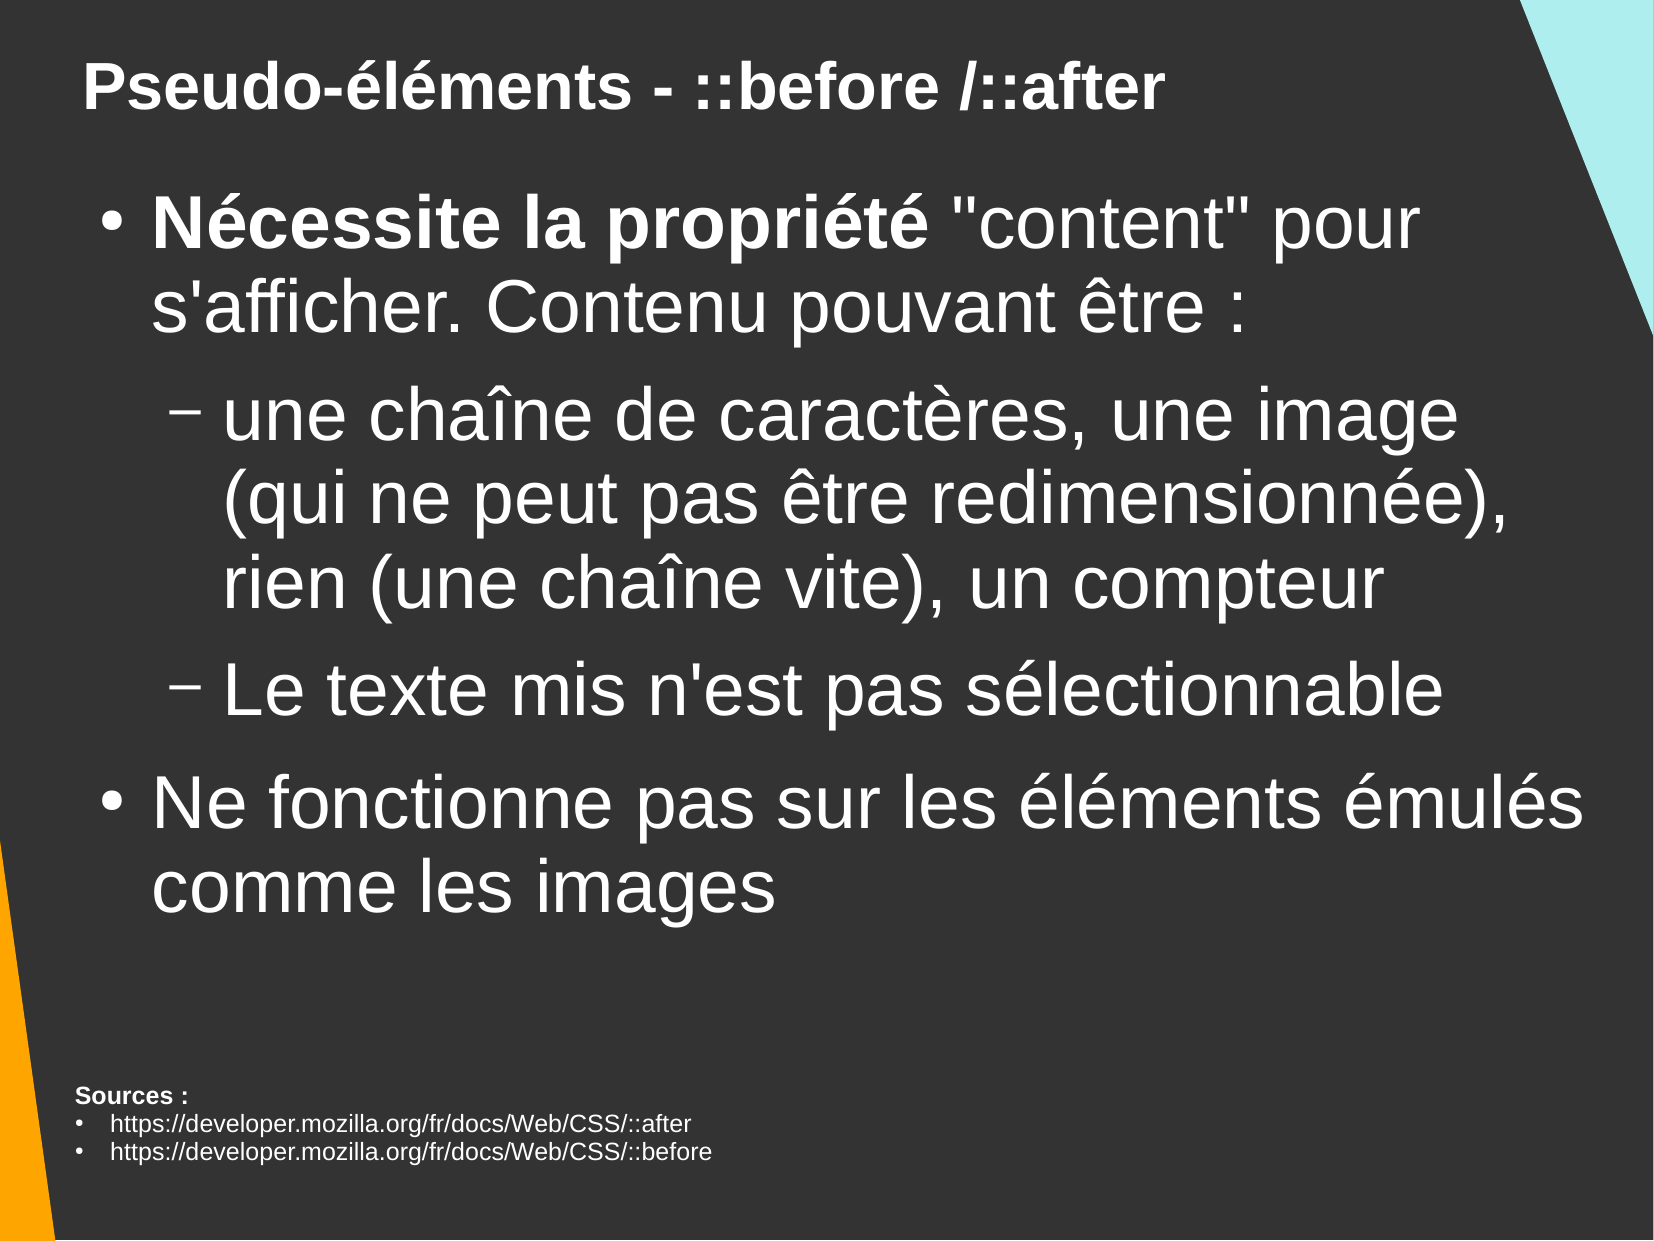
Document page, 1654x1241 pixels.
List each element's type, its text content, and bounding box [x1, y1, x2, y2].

list Nécessite la propriété "content" pour s'afficher. Contenu pouvant être : une chaîne de caractères, une image (qui ne peut pas être redimensionnée), rien (une chaîne vite), un compteur Le texte mis n'est pas sélectionnable Ne fonctionne pas sur les éléments émulés comme les images [80, 180, 1605, 1016]
title Pseudo-éléments - ::before /::after [82, 49, 1571, 152]
text_box [1519, 0, 1654, 338]
text_box Sources : https://developer.mozilla.org/fr/docs/Web/CSS/::after https://developer.mozilla.org/fr/docs/Web/CSS/::before [60, 1074, 1546, 1241]
text_box [0, 840, 56, 1241]
